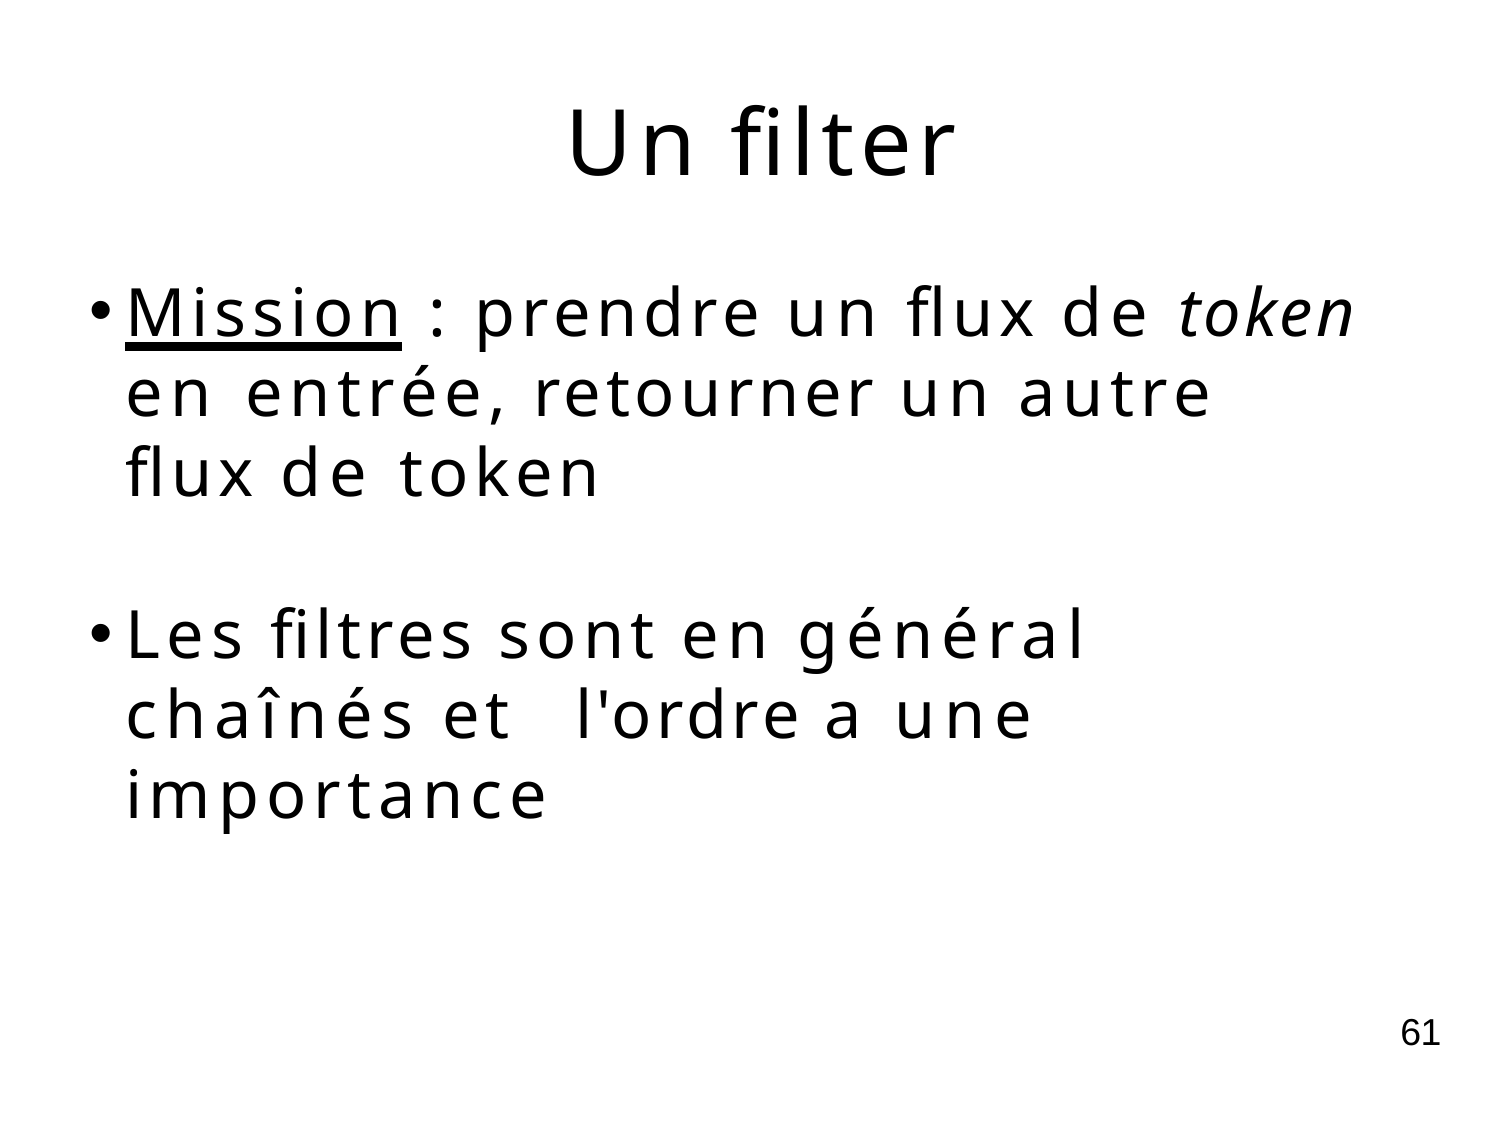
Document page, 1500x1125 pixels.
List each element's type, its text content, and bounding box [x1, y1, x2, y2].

slide_number 61 [1373, 1009, 1451, 1125]
text_box Mission : prendre un flux de token en entrée, retourner un autre flux de token Les filtres sont en général chaînés et l'ordre a une importance [87, 267, 1370, 833]
title Un filter [87, 26, 1413, 272]
